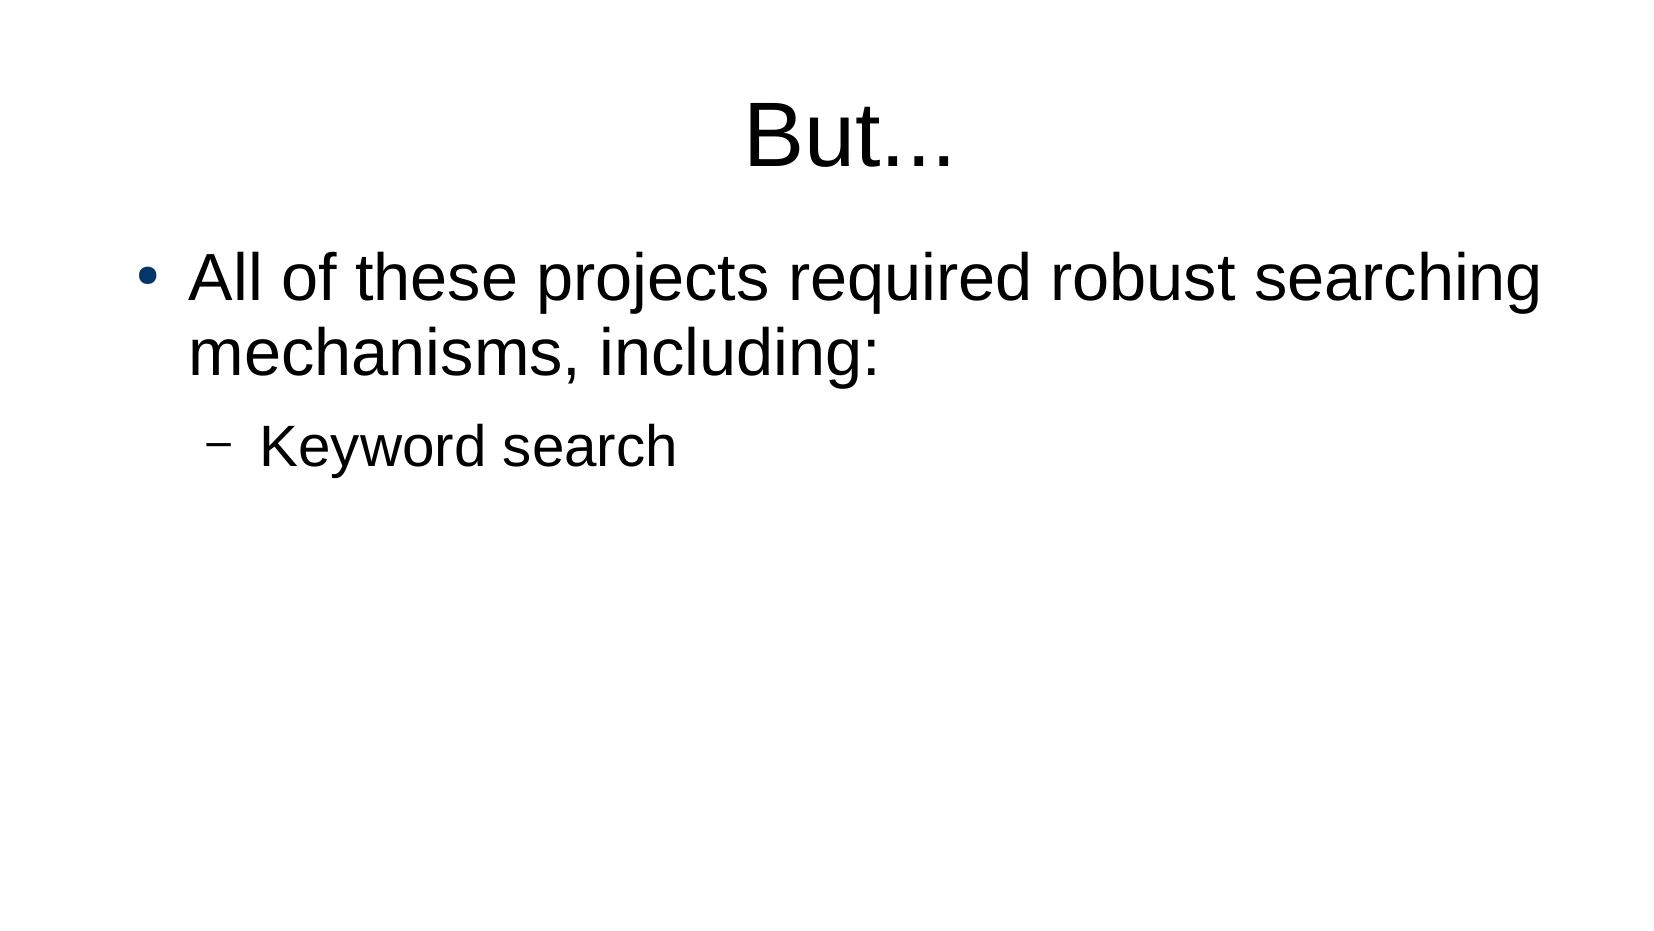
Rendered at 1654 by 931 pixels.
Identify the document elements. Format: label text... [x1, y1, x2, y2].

title But... [106, 57, 1595, 213]
list All of these projects required robust searching mechanisms, including: Keyword search [118, 240, 1607, 780]
